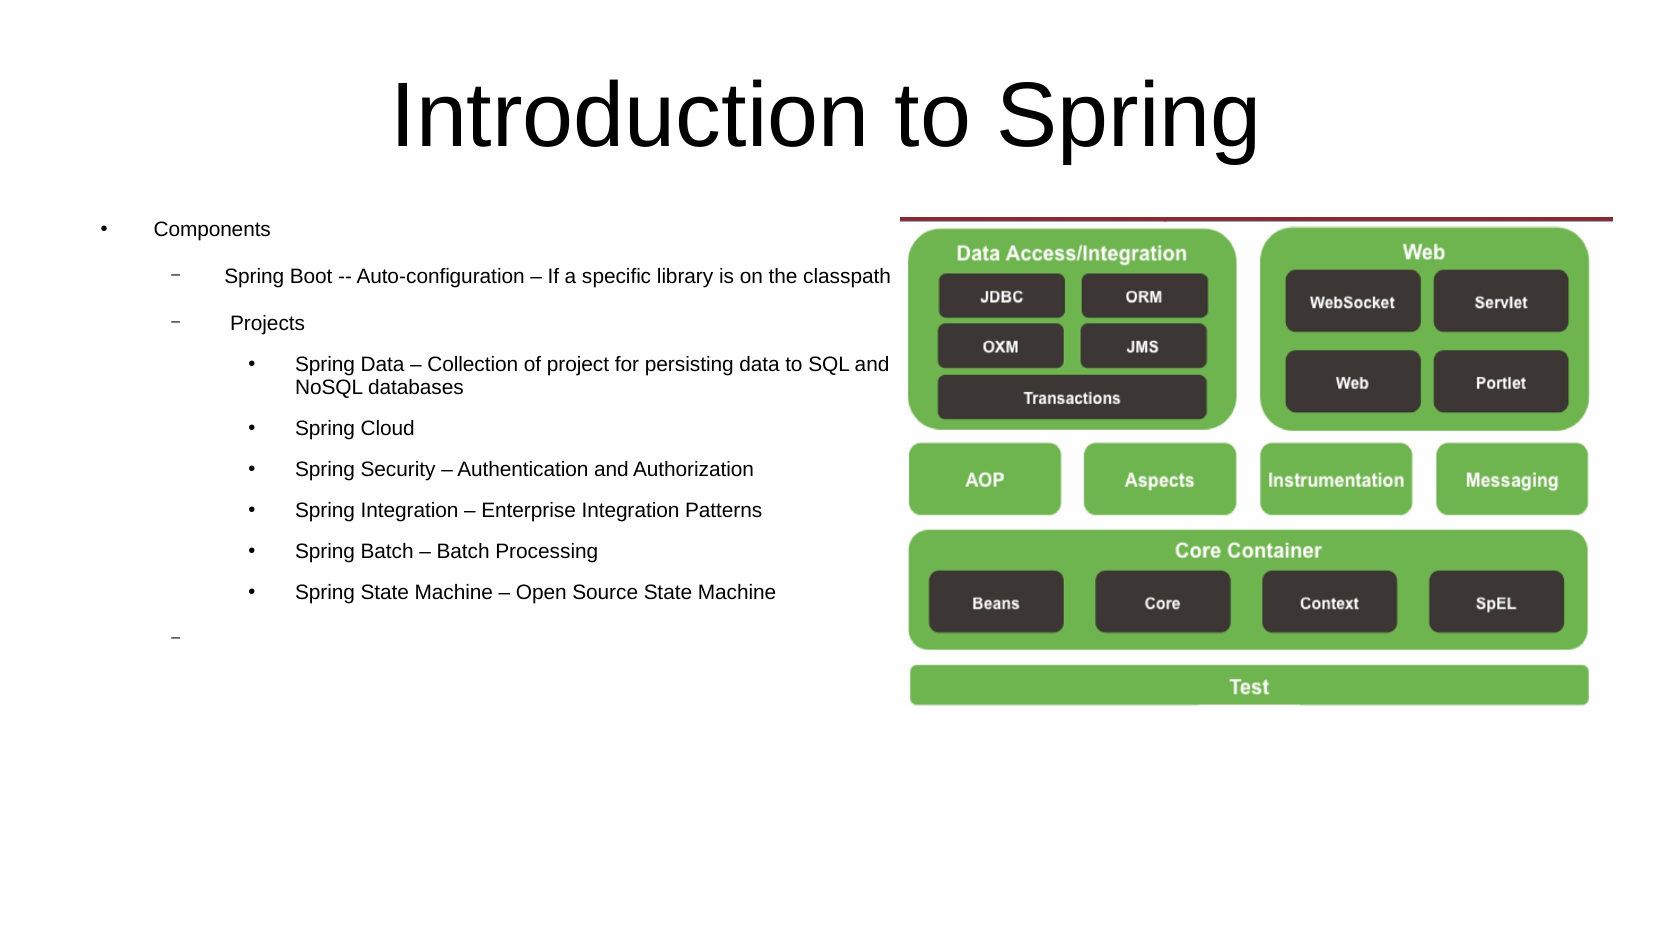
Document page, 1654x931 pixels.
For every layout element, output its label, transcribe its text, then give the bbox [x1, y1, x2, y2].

title Introduction to Spring [82, 37, 1571, 193]
picture [900, 217, 1613, 706]
list Components Spring Boot -- Auto-configuration – If a specific library is on the classpath Projects Spring Data – Collection of project for persisting data to SQL and NoSQL databases Spring Cloud Spring Security – Authentication and Authorization Spring Integration – Enterprise Integration Patterns Spring Batch – Batch Processing Spring State Machine – Open Source State Machine [82, 217, 1613, 901]
